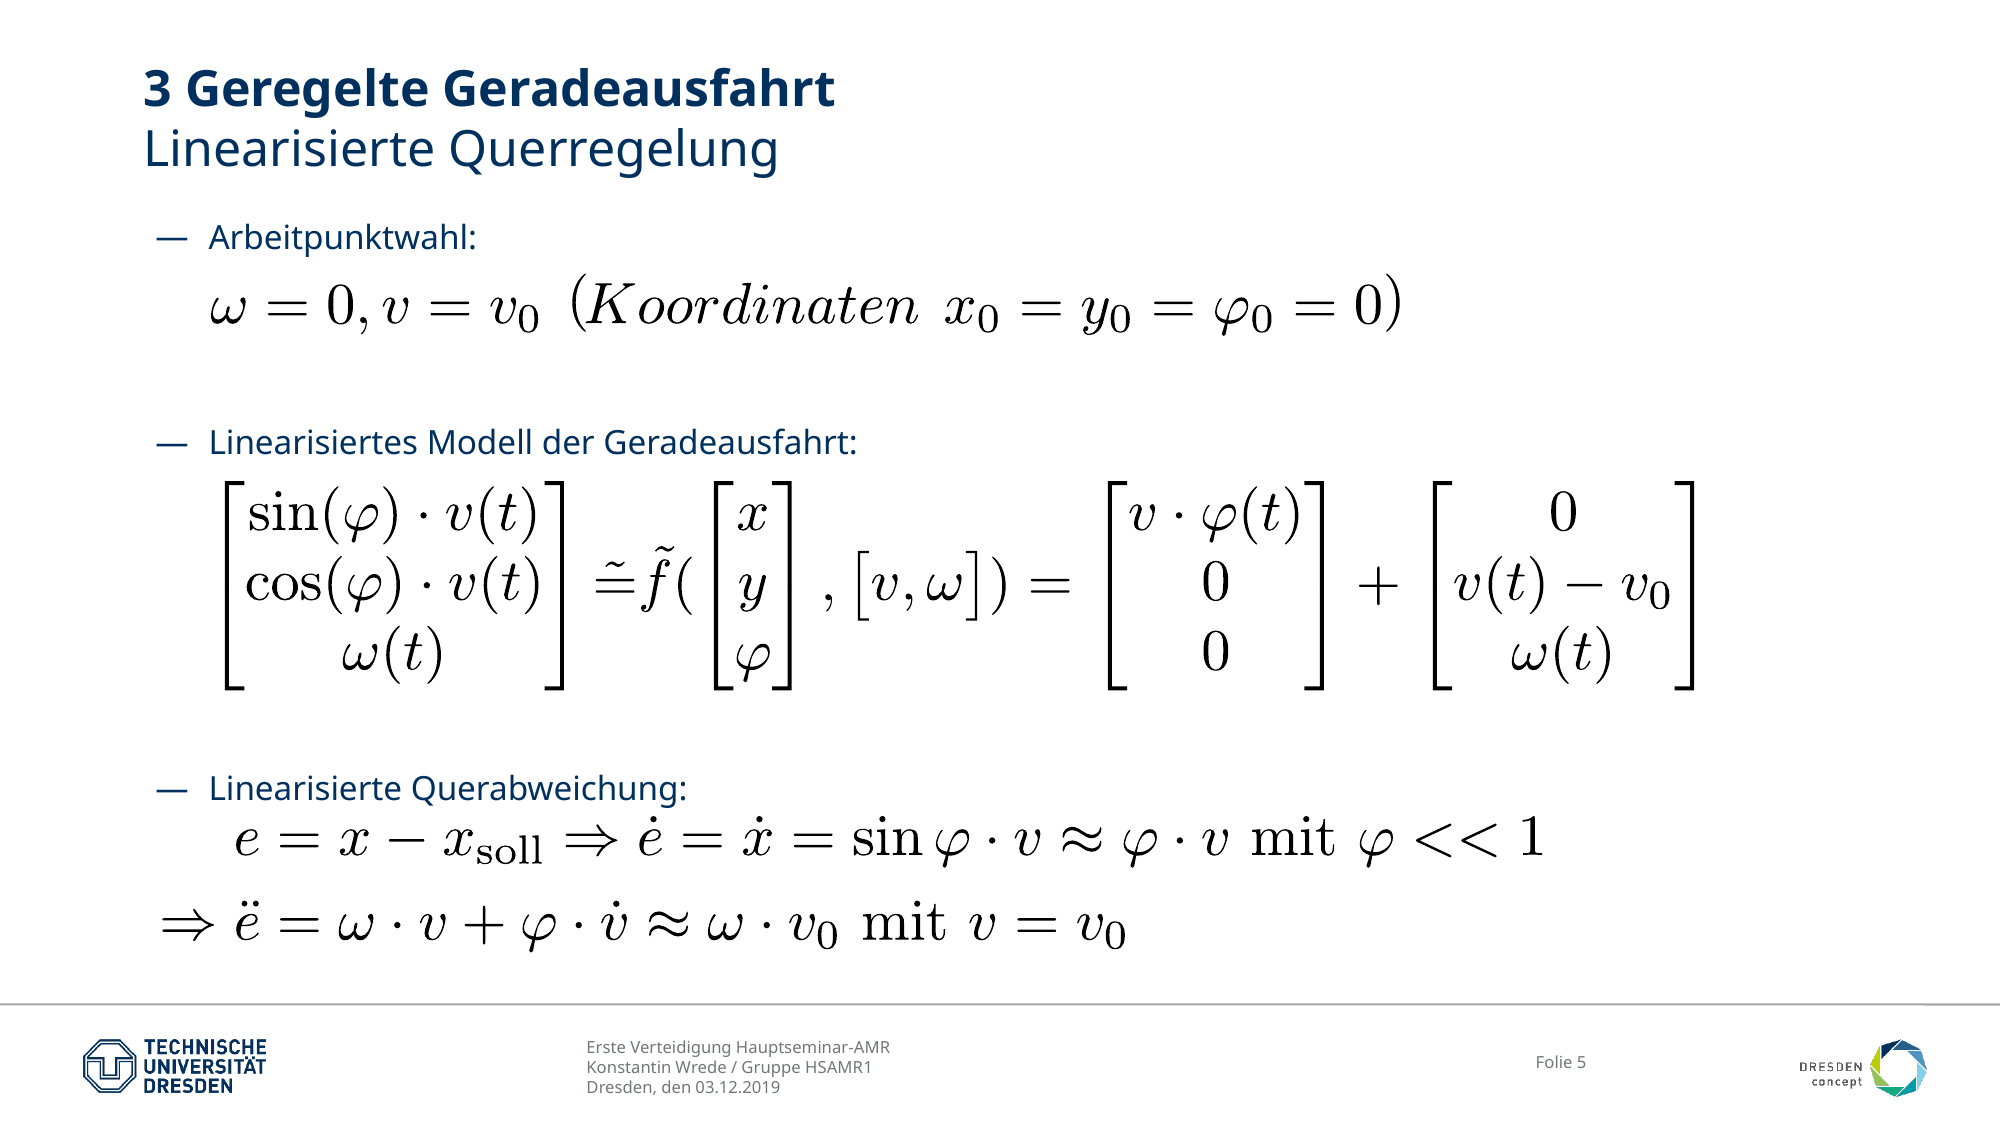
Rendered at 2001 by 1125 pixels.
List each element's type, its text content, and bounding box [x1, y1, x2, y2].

text_box [1386, 273, 1400, 332]
title 3 Geregelte Geradeausfahrt Linearisierte Querregelung [143, 56, 1880, 169]
text_box [236, 815, 1543, 868]
picture [83, 1039, 266, 1093]
list Arbeitpunktwahl: Linearisiertes Modell der Geradeausfahrt: Linearisierte Querabweichung: [143, 151, 1861, 827]
picture [1800, 1039, 1927, 1097]
text_box [162, 900, 1125, 953]
text_box [208, 481, 1695, 691]
text_box [211, 273, 1381, 336]
